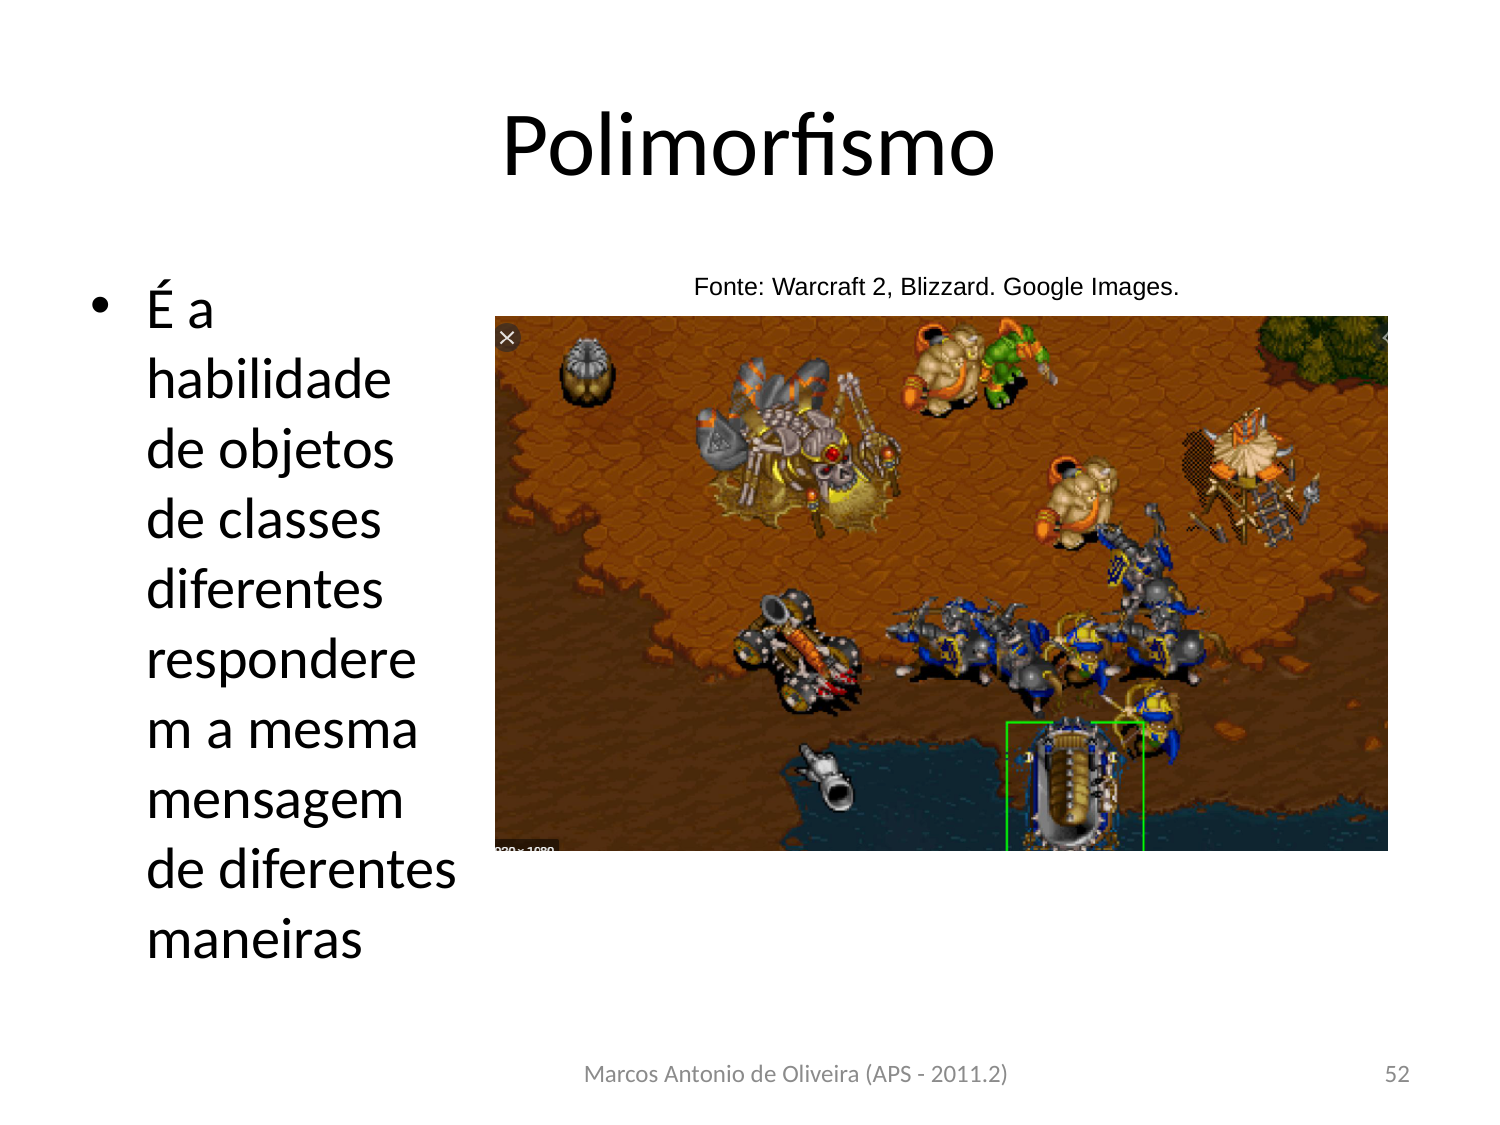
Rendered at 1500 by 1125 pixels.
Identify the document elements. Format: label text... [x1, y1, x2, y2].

slide_number <número> [1074, 1042, 1425, 1103]
text_box Fonte: Warcraft 2, Blizzard. Google Images. [679, 265, 1211, 309]
picture [495, 316, 1388, 851]
footer Marcos Antonio de Oliveira (APS - 2011.2) [512, 1042, 1074, 1103]
title Polimorfismo [75, 45, 1425, 233]
list É a habilidade de objetos de classes diferentes responderem a mesma mensagem de diferentes maneiras [75, 262, 473, 1005]
